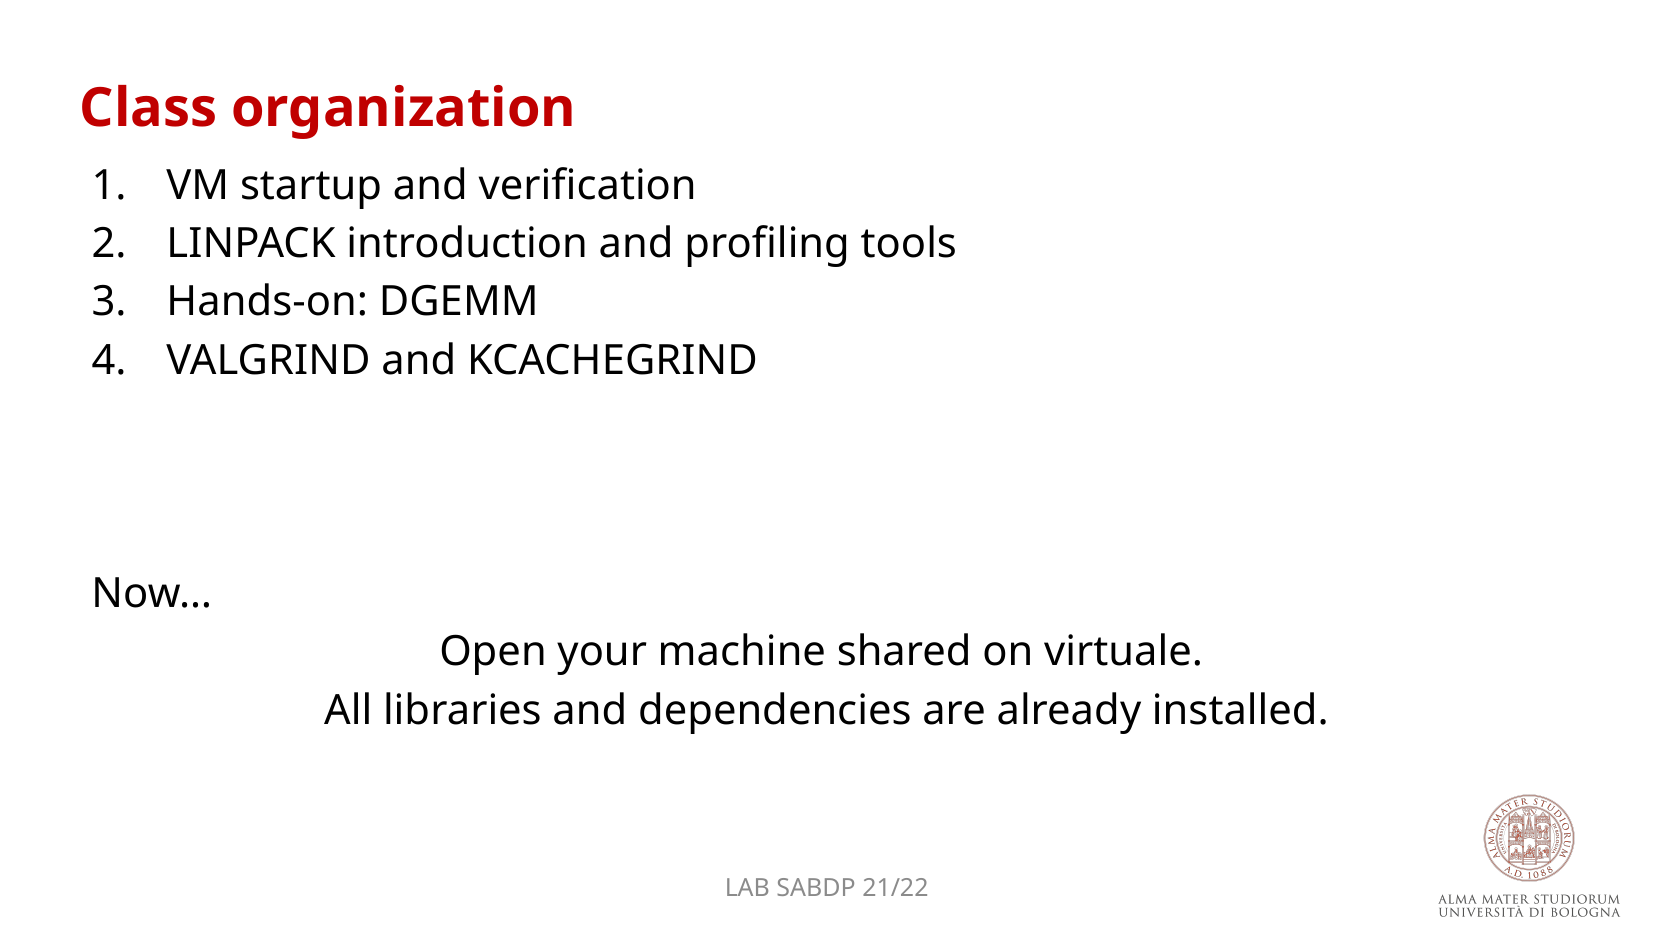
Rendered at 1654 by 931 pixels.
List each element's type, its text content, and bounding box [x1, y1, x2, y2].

footer LAB SABDP 21/22 [547, 862, 1106, 912]
title Class organization [65, 64, 1589, 143]
picture [1410, 777, 1648, 931]
list VM startup and verification LINPACK introduction and profiling tools Hands-on: DGEMM VALGRIND and KCACHEGRIND Now… Open your machine shared on virtuale. All libraries and dependencies are already installed. [76, 150, 1577, 844]
